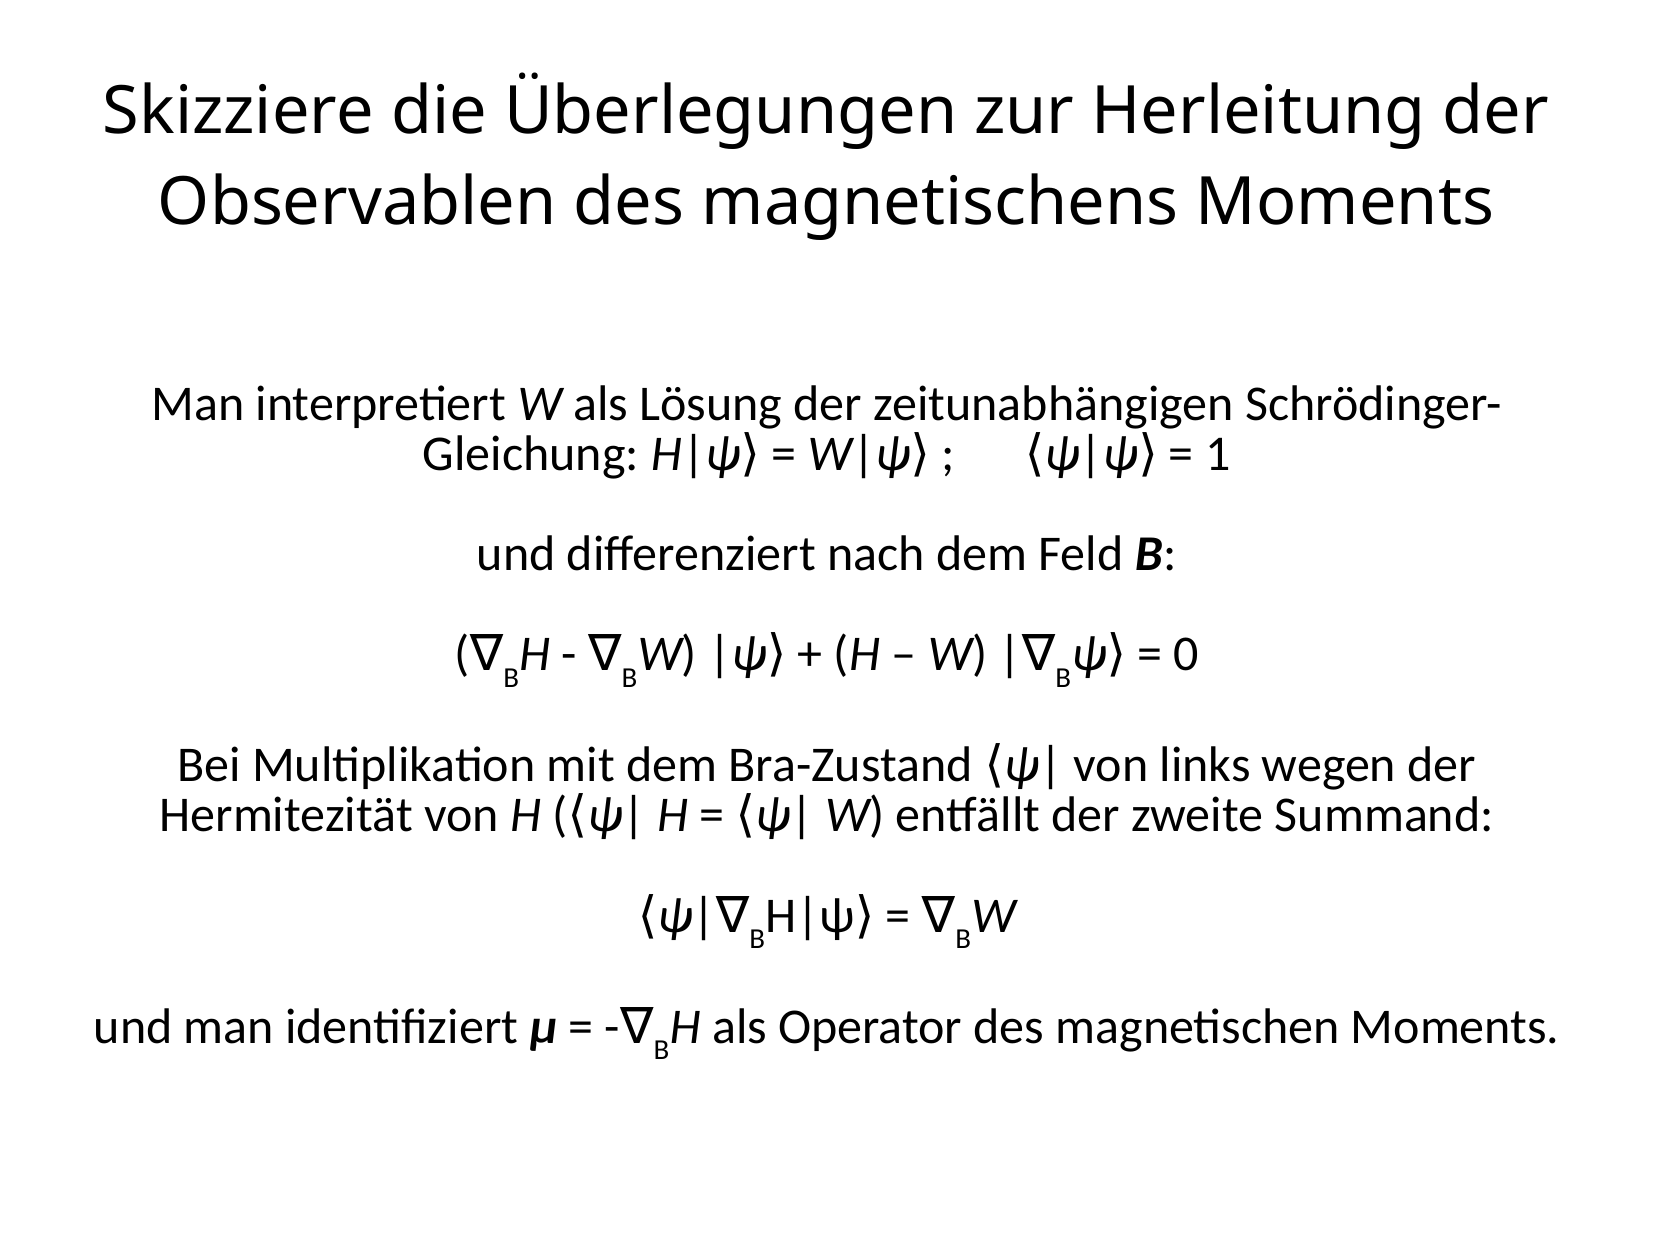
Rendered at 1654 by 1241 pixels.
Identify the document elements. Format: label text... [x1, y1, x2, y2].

title Skizziere die Überlegungen zur Herleitung der Observablen des magnetischens Moments [82, 49, 1571, 145]
subtitle Man interpretiert W als Lösung der zeitunabhängigen Schrödinger-Gleichung: H|ψ⟩ = W|ψ⟩ ; ⟨ψ|ψ⟩ = 1 und differenziert nach dem Feld B: (∇BH - ∇BW) |ψ⟩ + (H – W) |∇Bψ⟩ = 0 Bei Multiplikation mit dem Bra-Zustand ⟨ψ| von links wegen der Hermitezität von H (⟨ψ| H = ⟨ψ| W) entfällt der zweite Summand: ⟨ψ|∇BH|ψ⟩ = ∇BW und man identifiziert μ = -∇BH als Operator des magnetischen Moments. [82, 145, 1571, 1155]
